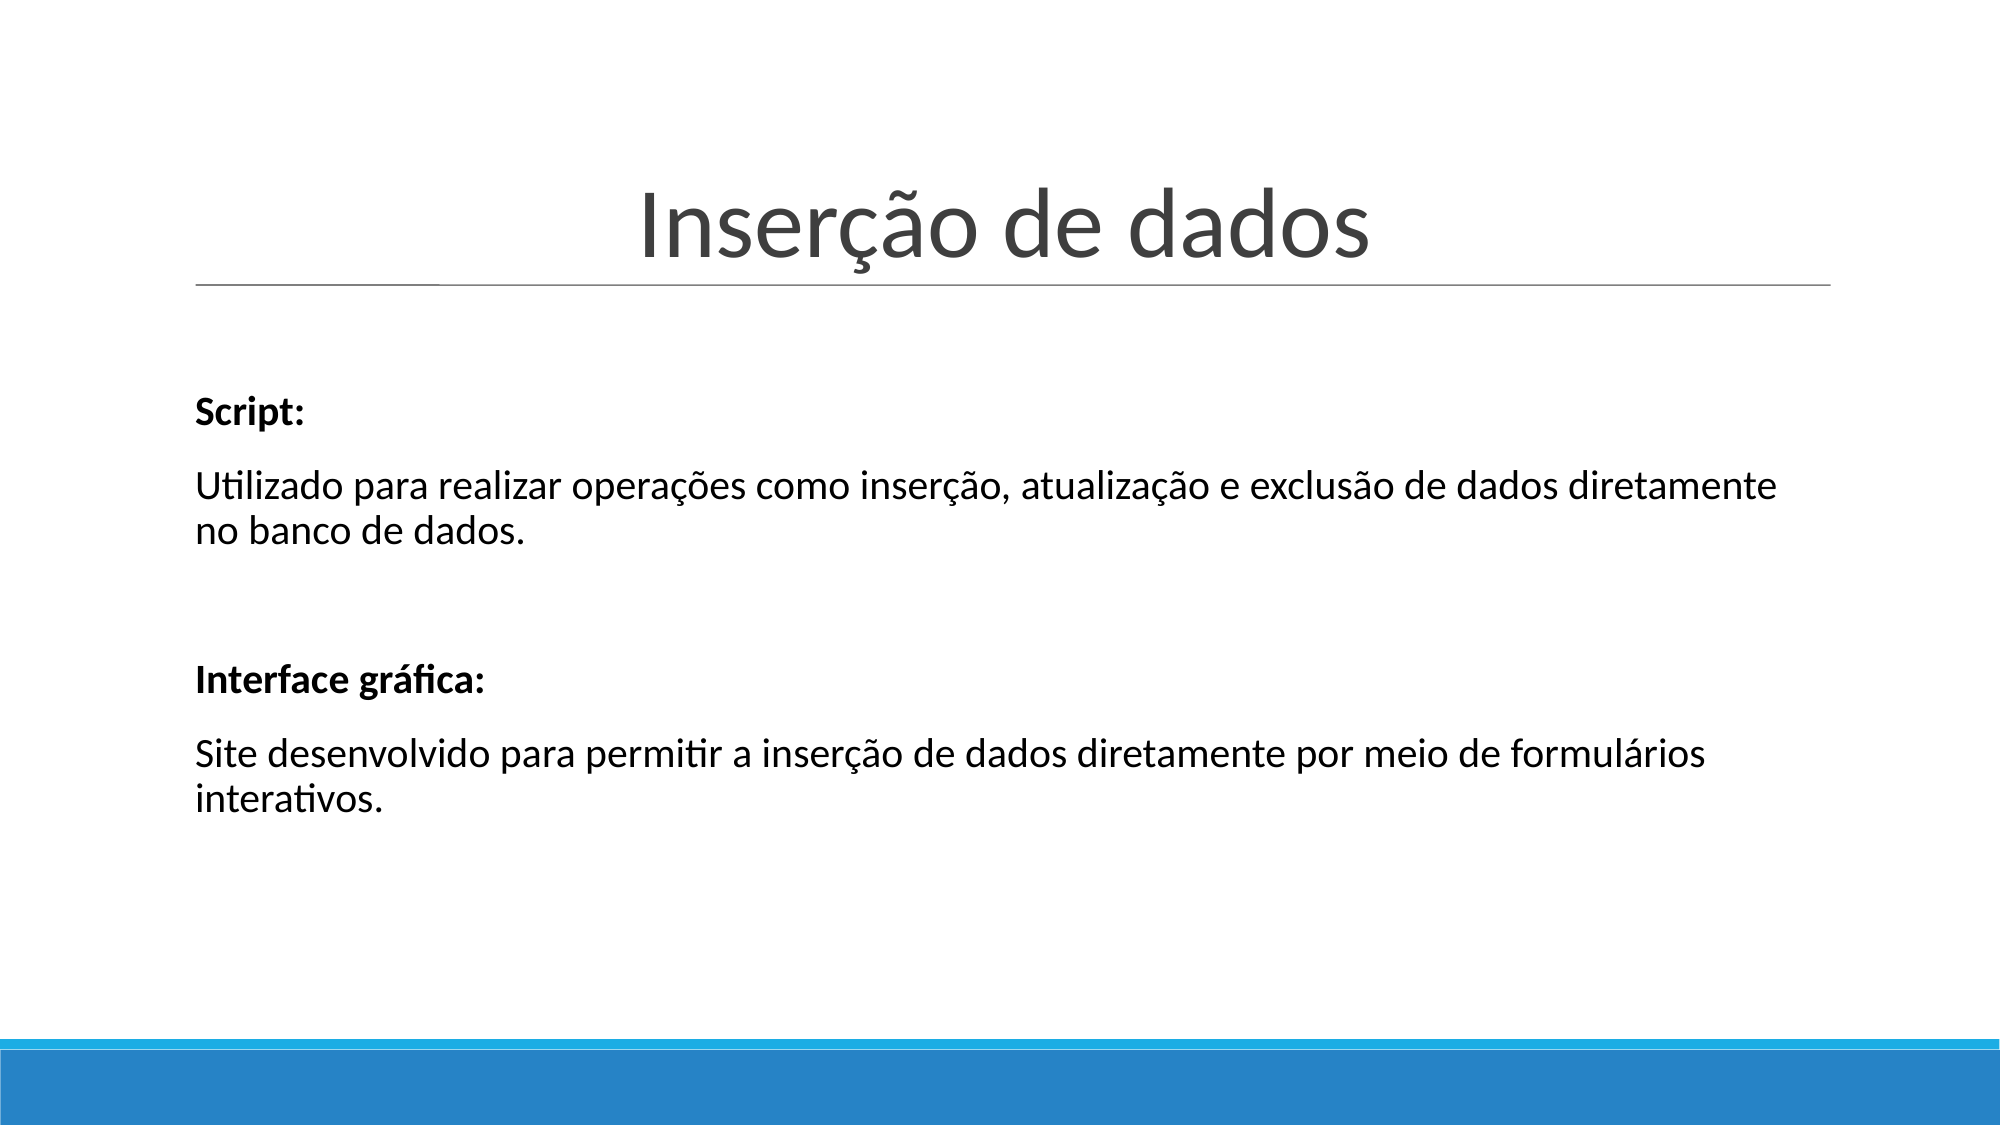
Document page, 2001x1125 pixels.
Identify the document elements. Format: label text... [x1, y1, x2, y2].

list Script: Utilizado para realizar operações como inserção, atualização e exclusão de dados diretamente no banco de dados. Interface gráfica: Site desenvolvido para permitir a inserção de dados diretamente por meio de formulários interativos. [180, 302, 1830, 963]
title Inserção de dados [180, 47, 1830, 285]
